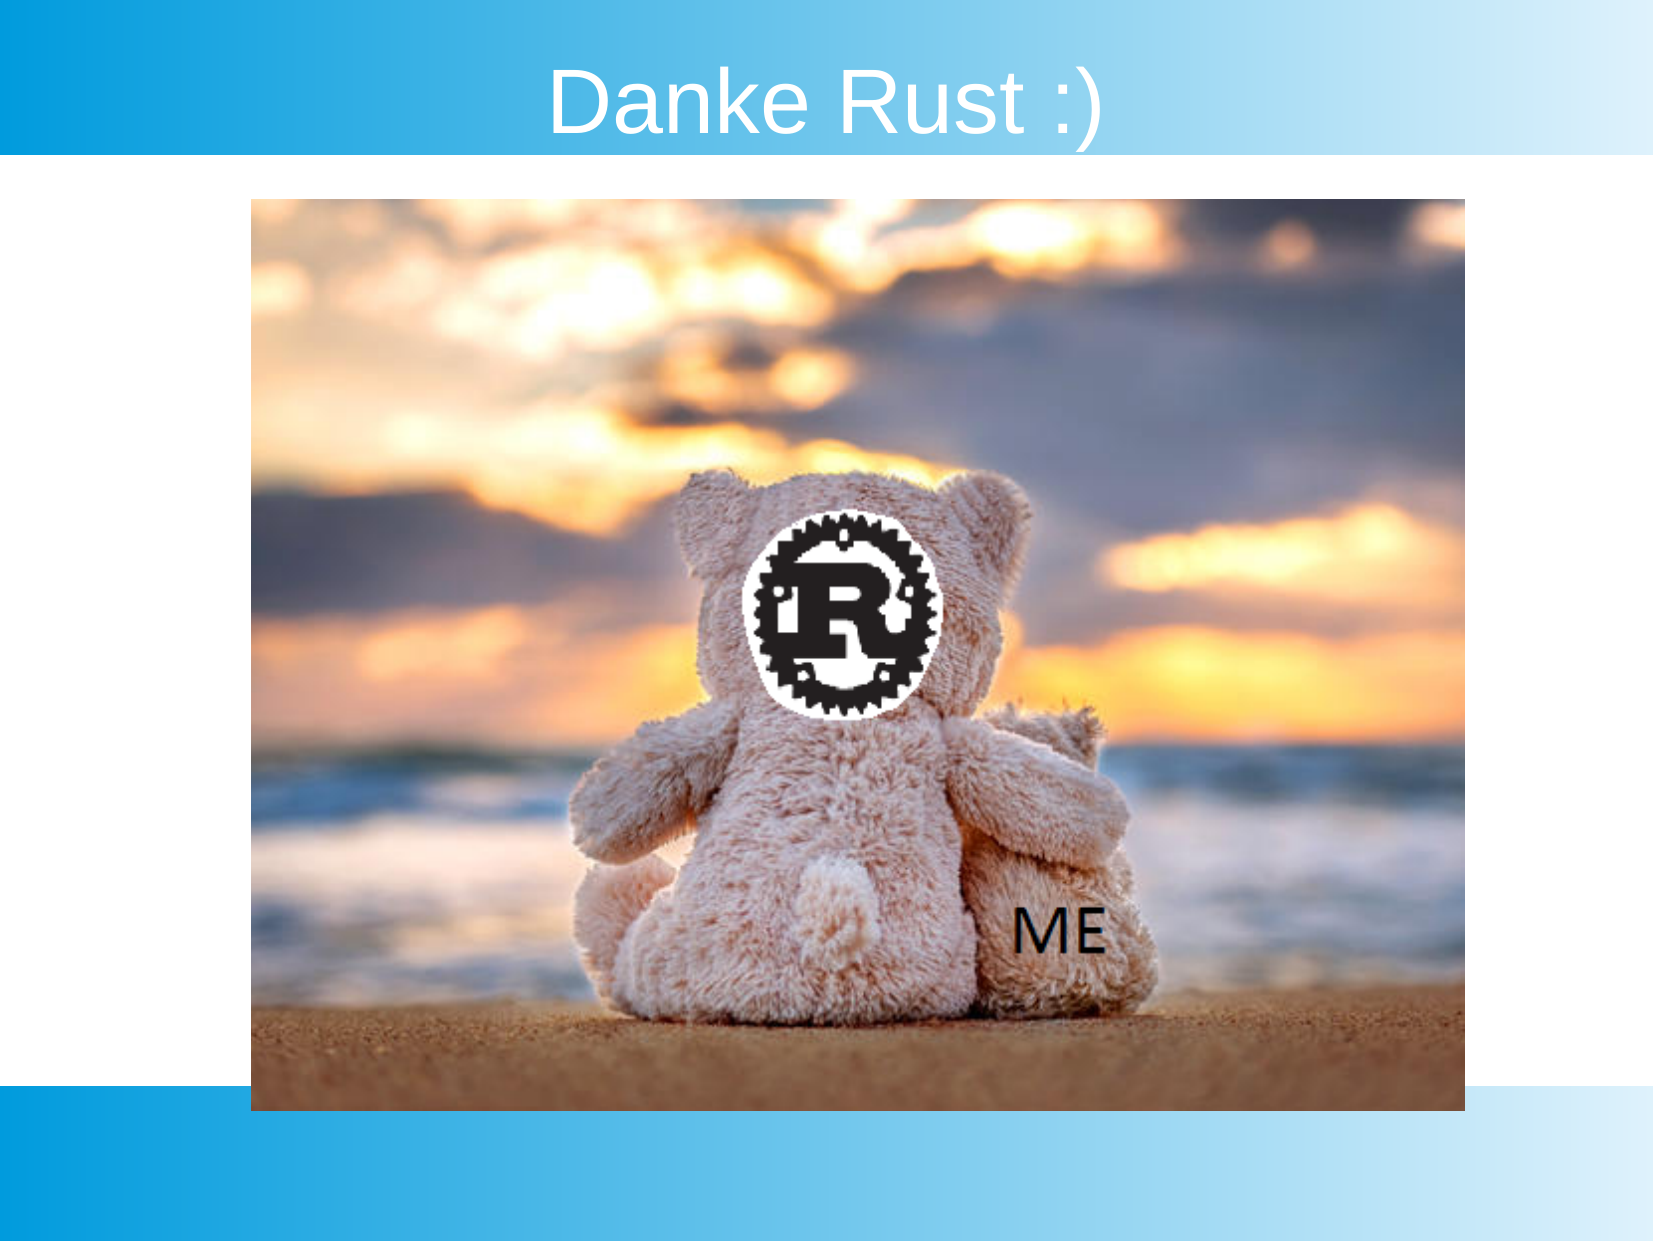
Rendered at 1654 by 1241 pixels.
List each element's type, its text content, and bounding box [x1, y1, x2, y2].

picture [251, 199, 1465, 1111]
title Danke Rust :) [82, 49, 1571, 155]
